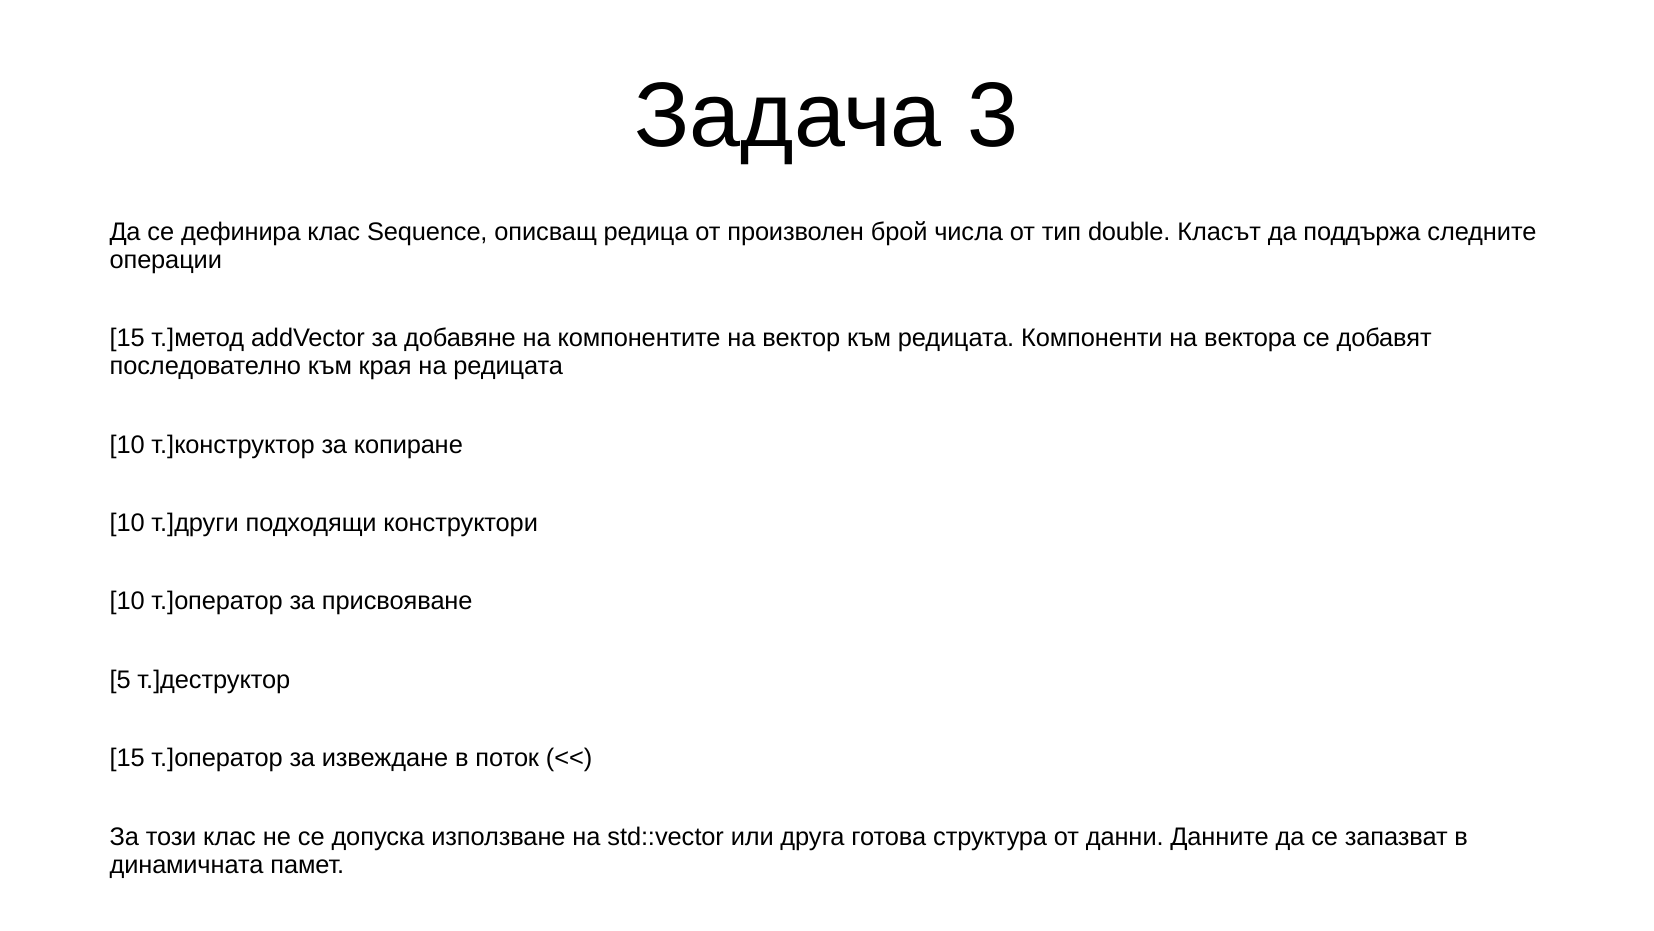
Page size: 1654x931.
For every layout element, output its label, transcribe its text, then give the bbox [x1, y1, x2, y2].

list Да се дефинира клас Sequence, описващ редица от произволен брой числа от тип double. Класът да поддържа следните операции [15 т.]метод addVector за добавяне на компонентите на вектор към редицата. Компоненти на вектора се добавят последователно към края на редицата [10 т.]конструктор за копиране [10 т.]други подходящи конструктори [10 т.]оператор за присвояване [5 т.]деструктор [15 т.]оператор за извеждане в поток (<<) За този клас не се допуска използване на std::vector или друга готова структура от данни. Данните да се запазват в динамичната памет. [82, 217, 1571, 901]
title Задача 3 [82, 37, 1571, 193]
